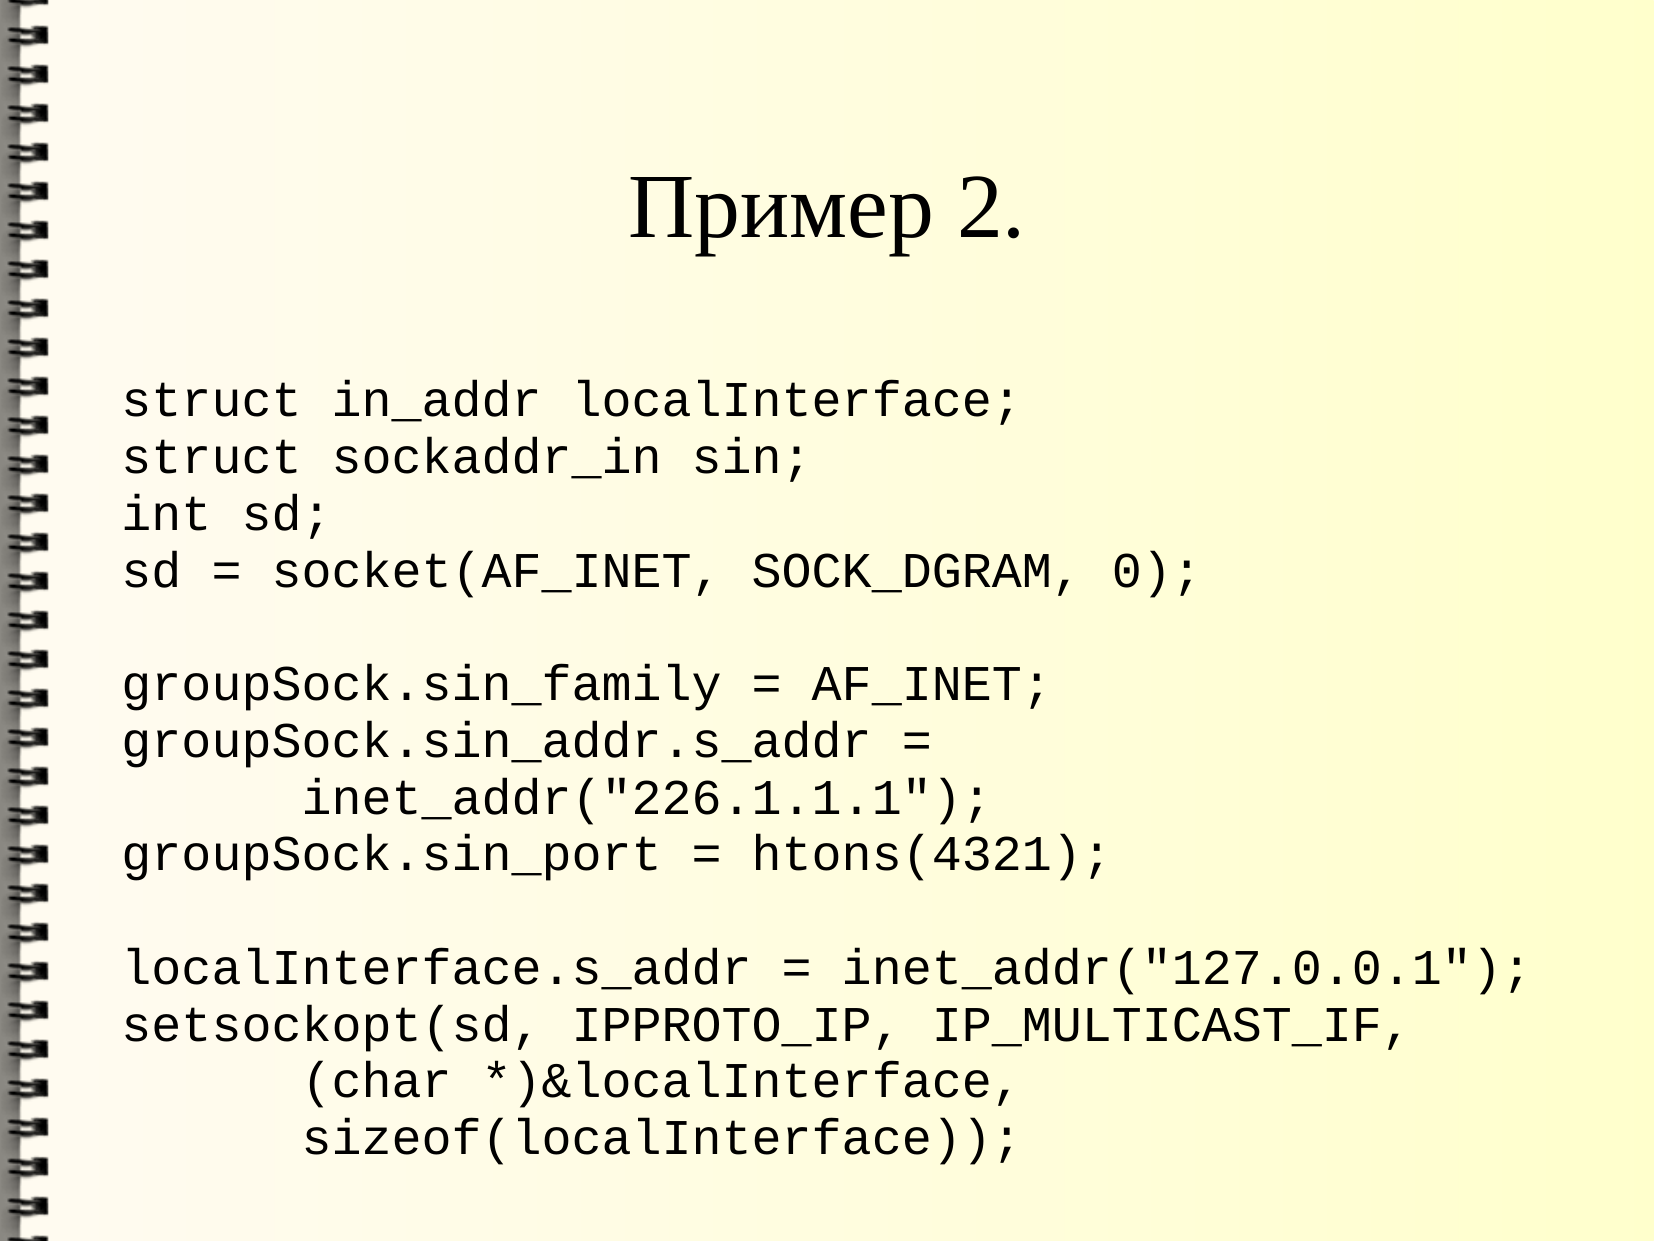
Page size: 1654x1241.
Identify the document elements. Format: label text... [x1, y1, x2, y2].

title Пример 2. [121, 102, 1534, 311]
picture [0, 0, 1654, 1241]
subtitle struct in_addr localInterface; struct sockaddr_in sin; int sd; sd = socket(AF_INET, SOCK_DGRAM, 0); groupSock.sin_family = AF_INET; groupSock.sin_addr.s_addr = inet_addr("226.1.1.1"); groupSock.sin_port = htons(4321); localInterface.s_addr = inet_addr("127.0.0.1"); setsockopt(sd, IPPROTO_IP, IP_MULTICAST_IF, (char *)&localInterface, sizeof(localInterface)); [121, 344, 1534, 1200]
